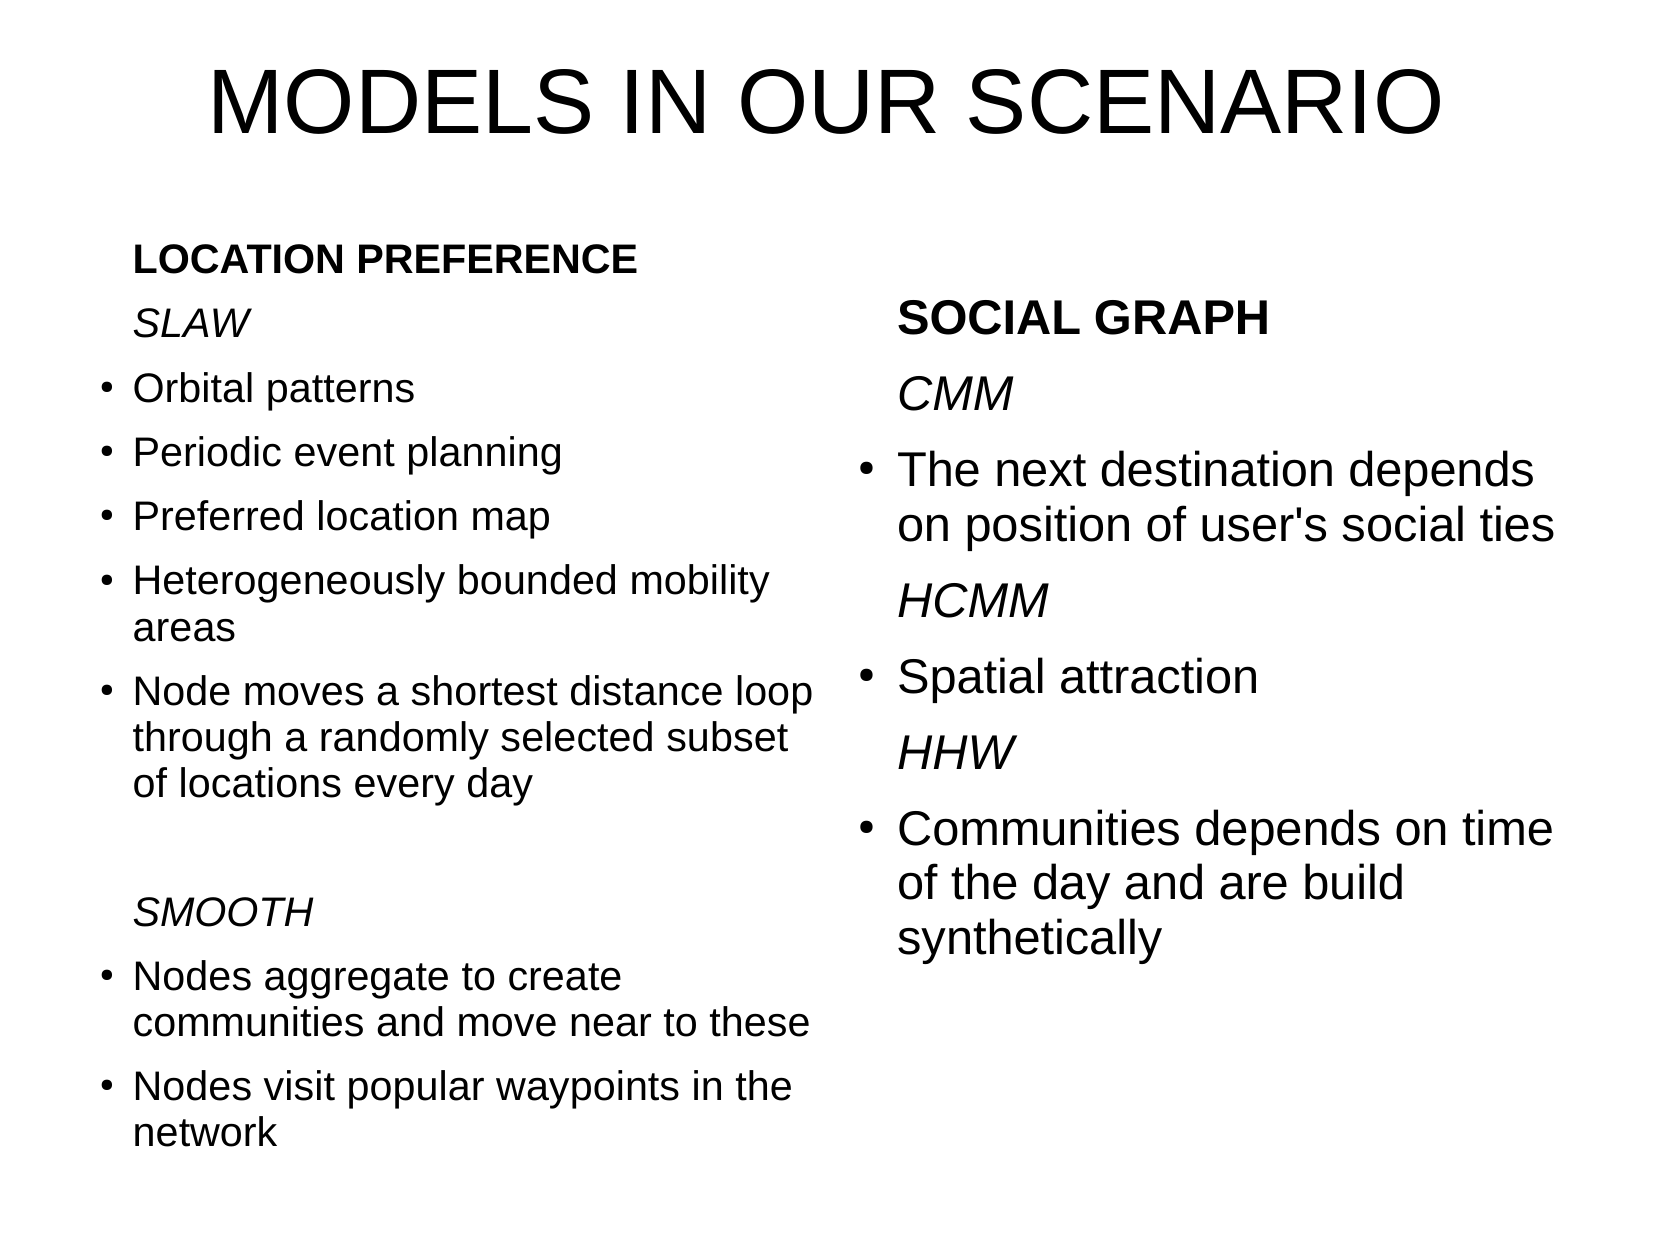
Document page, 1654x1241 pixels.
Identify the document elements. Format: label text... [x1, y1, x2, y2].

list SOCIAL GRAPH CMM The next destination depends on position of user's social ties HCMM Spatial attraction HHW Communities depends on time of the day and are build synthetically [845, 290, 1572, 1010]
list LOCATION PREFERENCE SLAW Orbital patterns Periodic event planning Preferred location map Heterogeneously bounded mobility areas Node moves a shortest distance loop through a randomly selected subset of locations every day SMOOTH Nodes aggregate to create communities and move near to these Nodes visit popular waypoints in the network [88, 236, 815, 1193]
title MODELS IN OUR SCENARIO [82, 49, 1571, 154]
